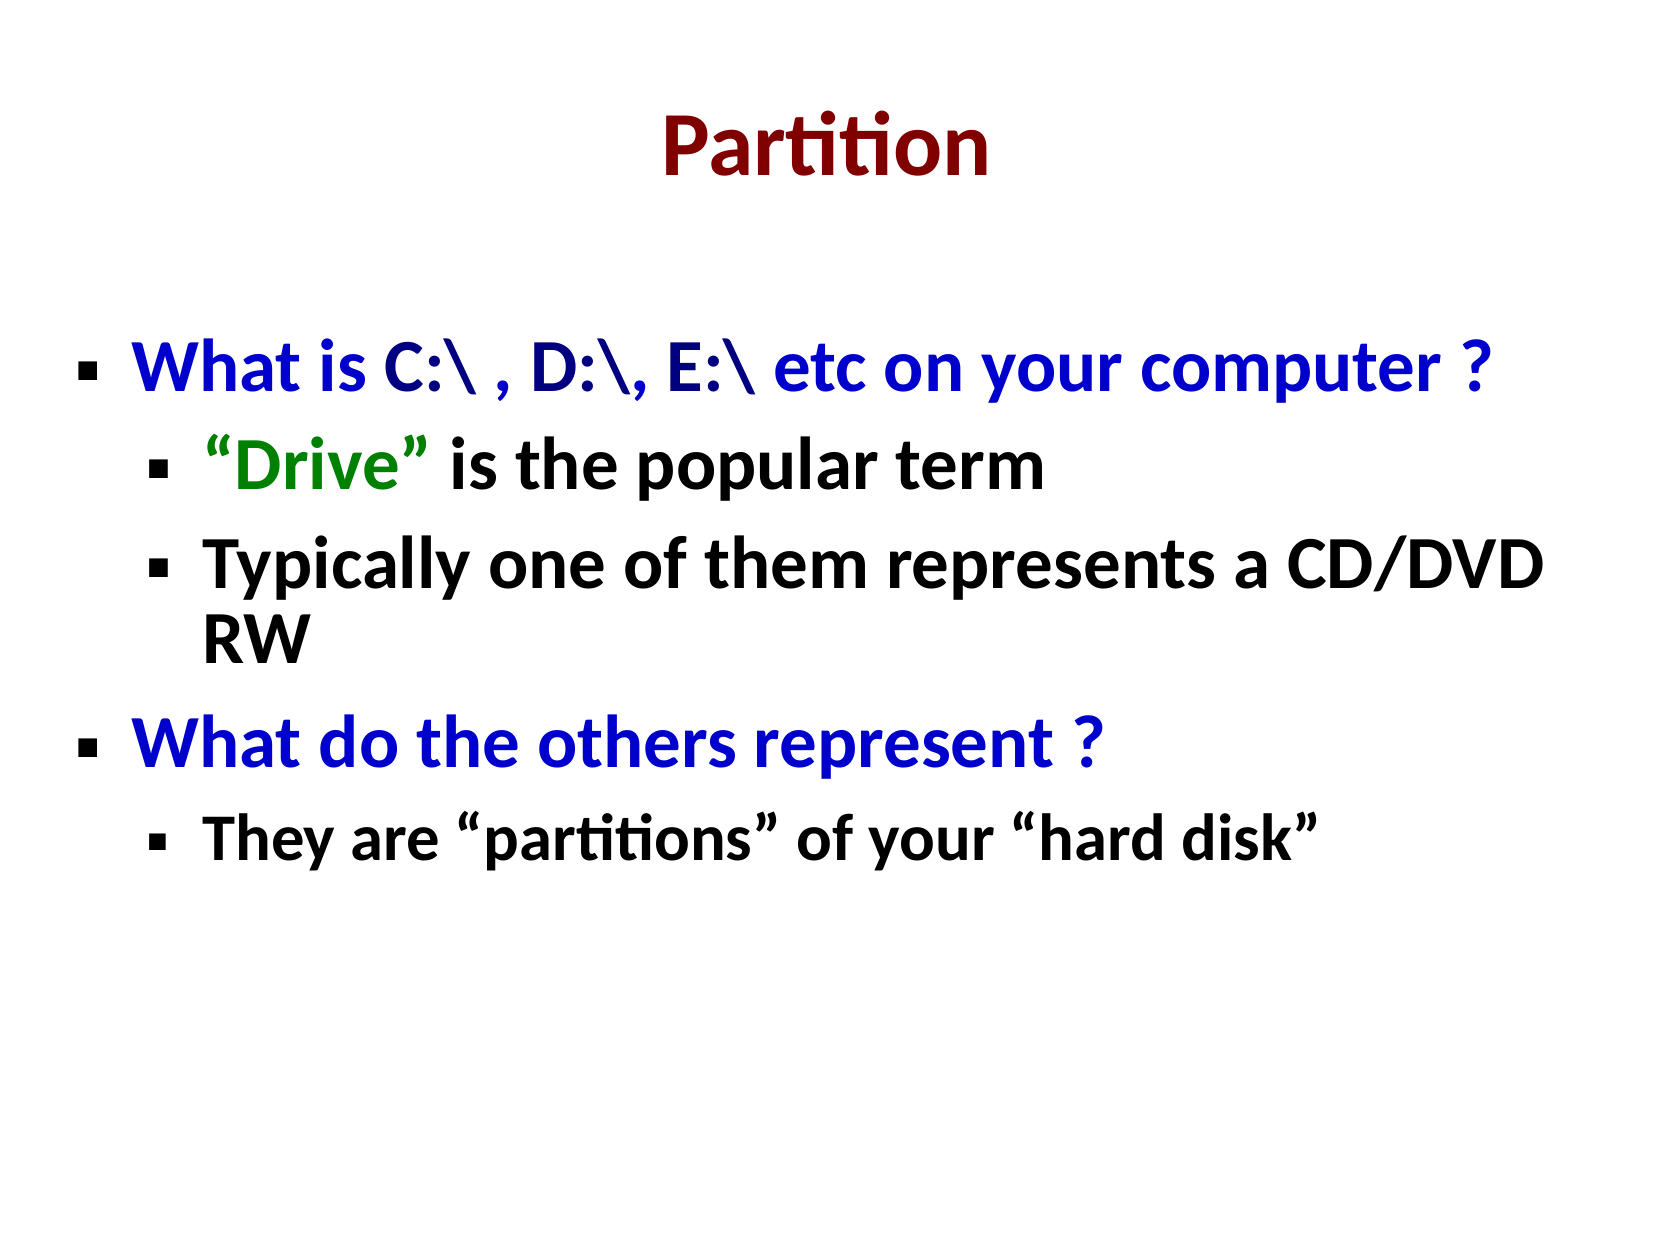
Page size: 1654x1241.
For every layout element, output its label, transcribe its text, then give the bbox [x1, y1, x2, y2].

title Partition [82, 49, 1571, 257]
list What is C:\ , D:\, E:\ etc on your computer ? “Drive” is the popular term Typically one of them represents a CD/DVD RW What do the others represent ? They are “partitions” of your “hard disk” [60, 334, 1549, 1139]
